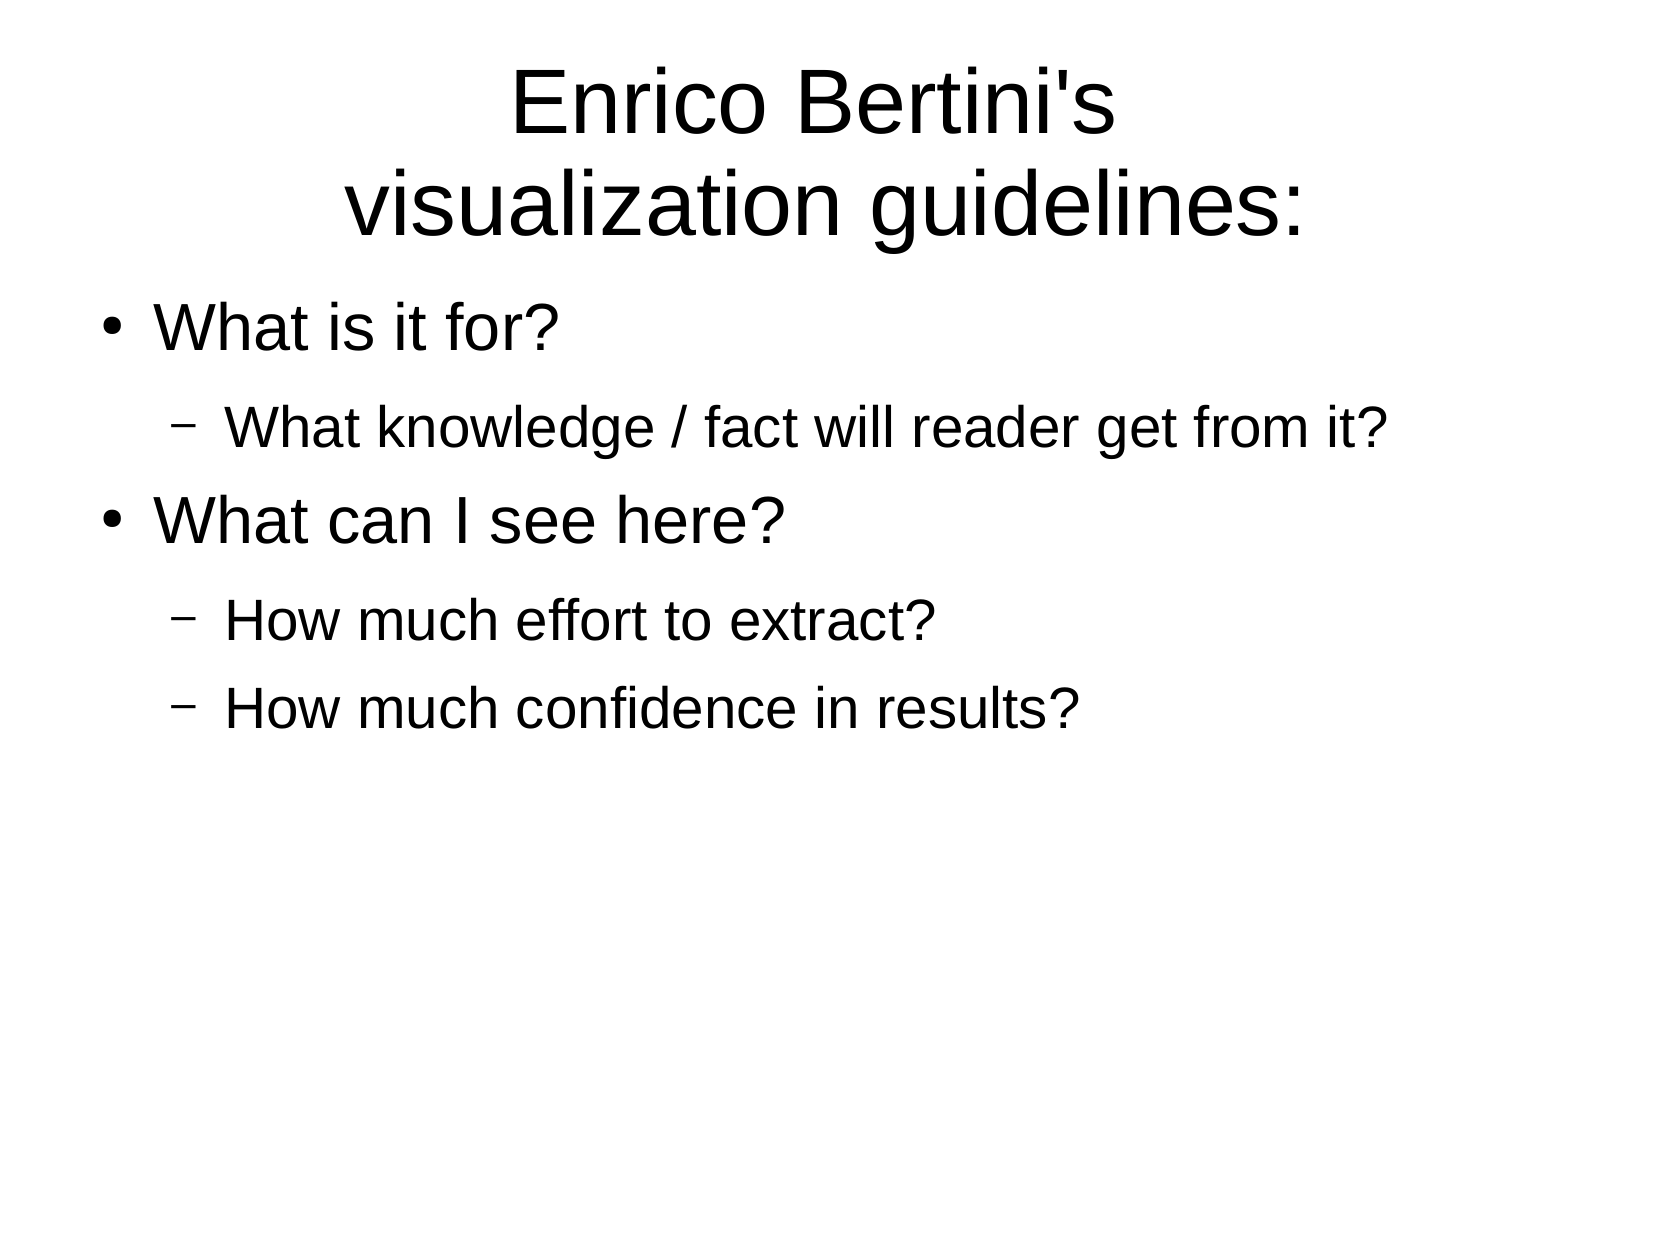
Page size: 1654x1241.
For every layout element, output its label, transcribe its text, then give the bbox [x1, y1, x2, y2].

title Enrico Bertini's visualization guidelines: [82, 49, 1571, 257]
list What is it for? What knowledge / fact will reader get from it? What can I see here? How much effort to extract? How much confidence in results? [82, 290, 1571, 1109]
